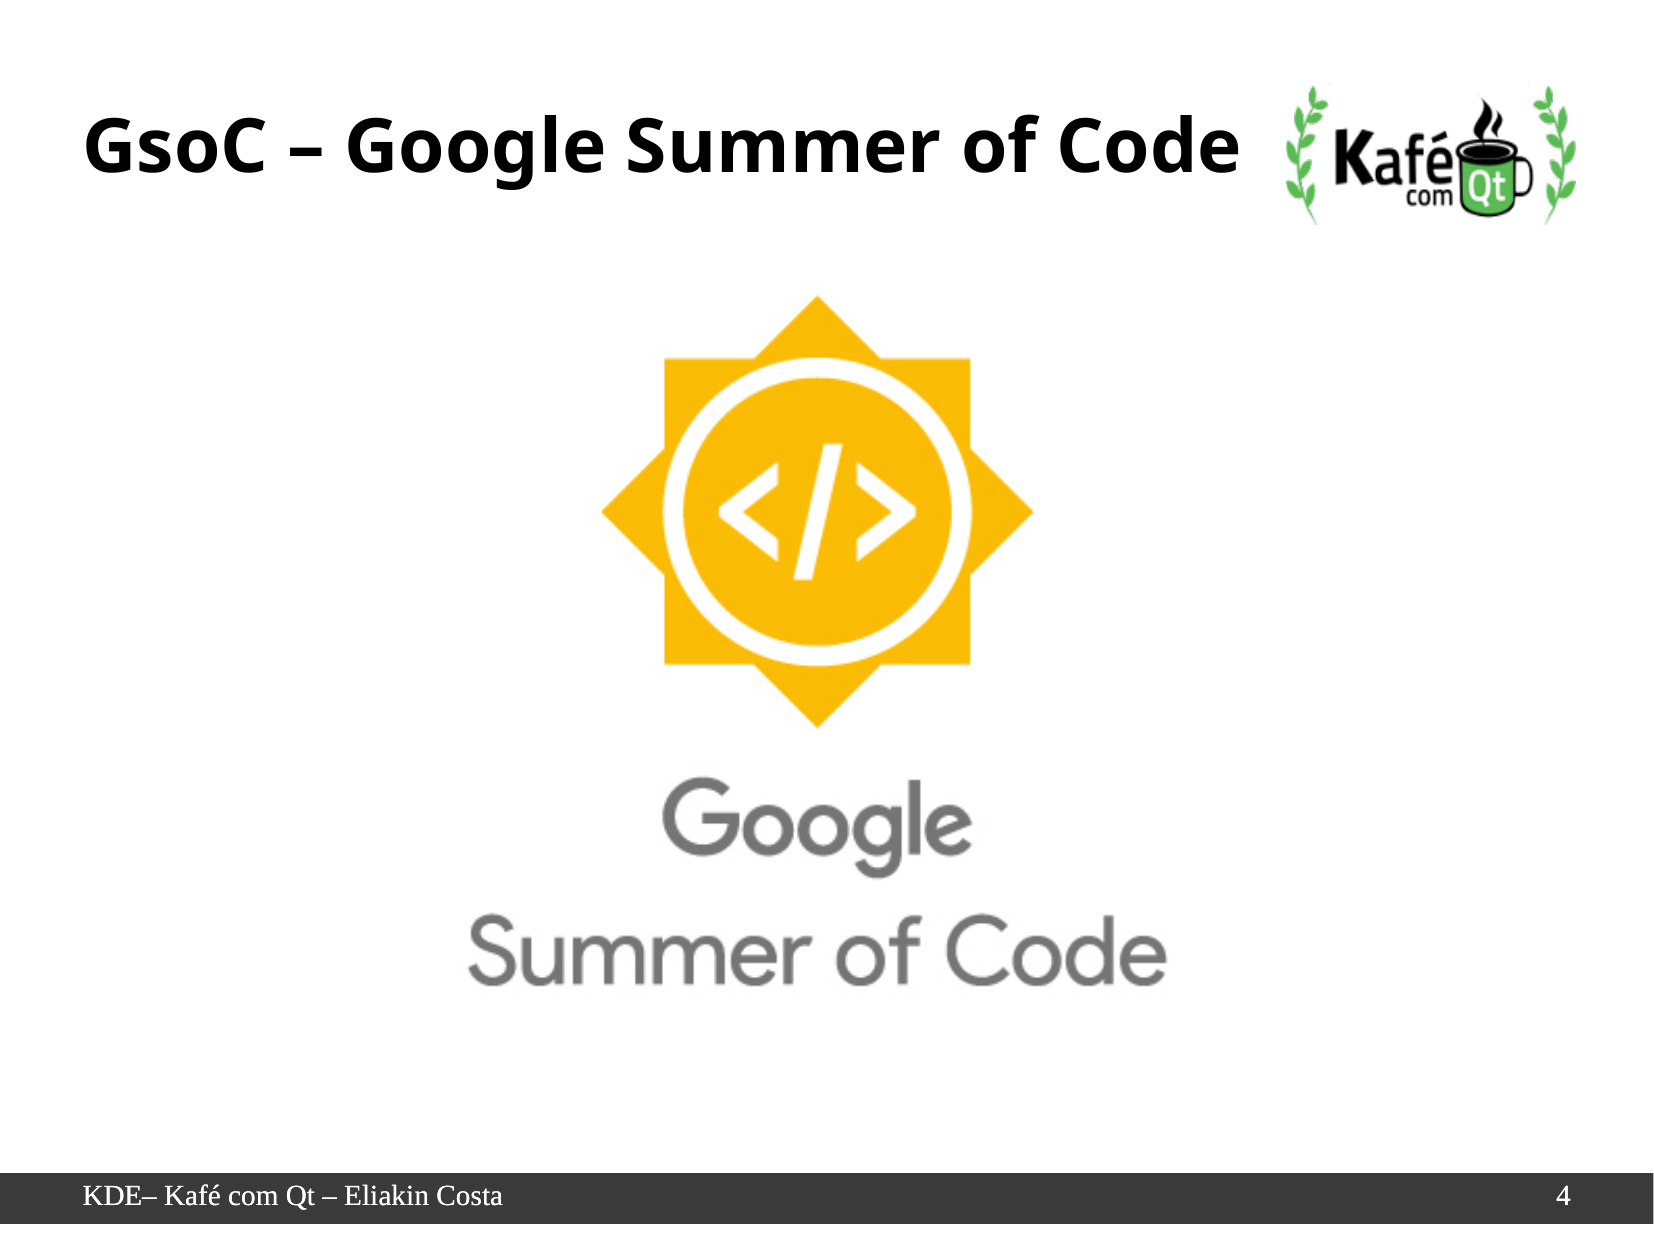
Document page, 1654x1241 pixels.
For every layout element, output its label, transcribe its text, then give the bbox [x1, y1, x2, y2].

title GsoC – Google Summer of Code [82, 30, 1276, 257]
picture [405, 248, 1237, 1081]
picture [1286, 83, 1576, 225]
